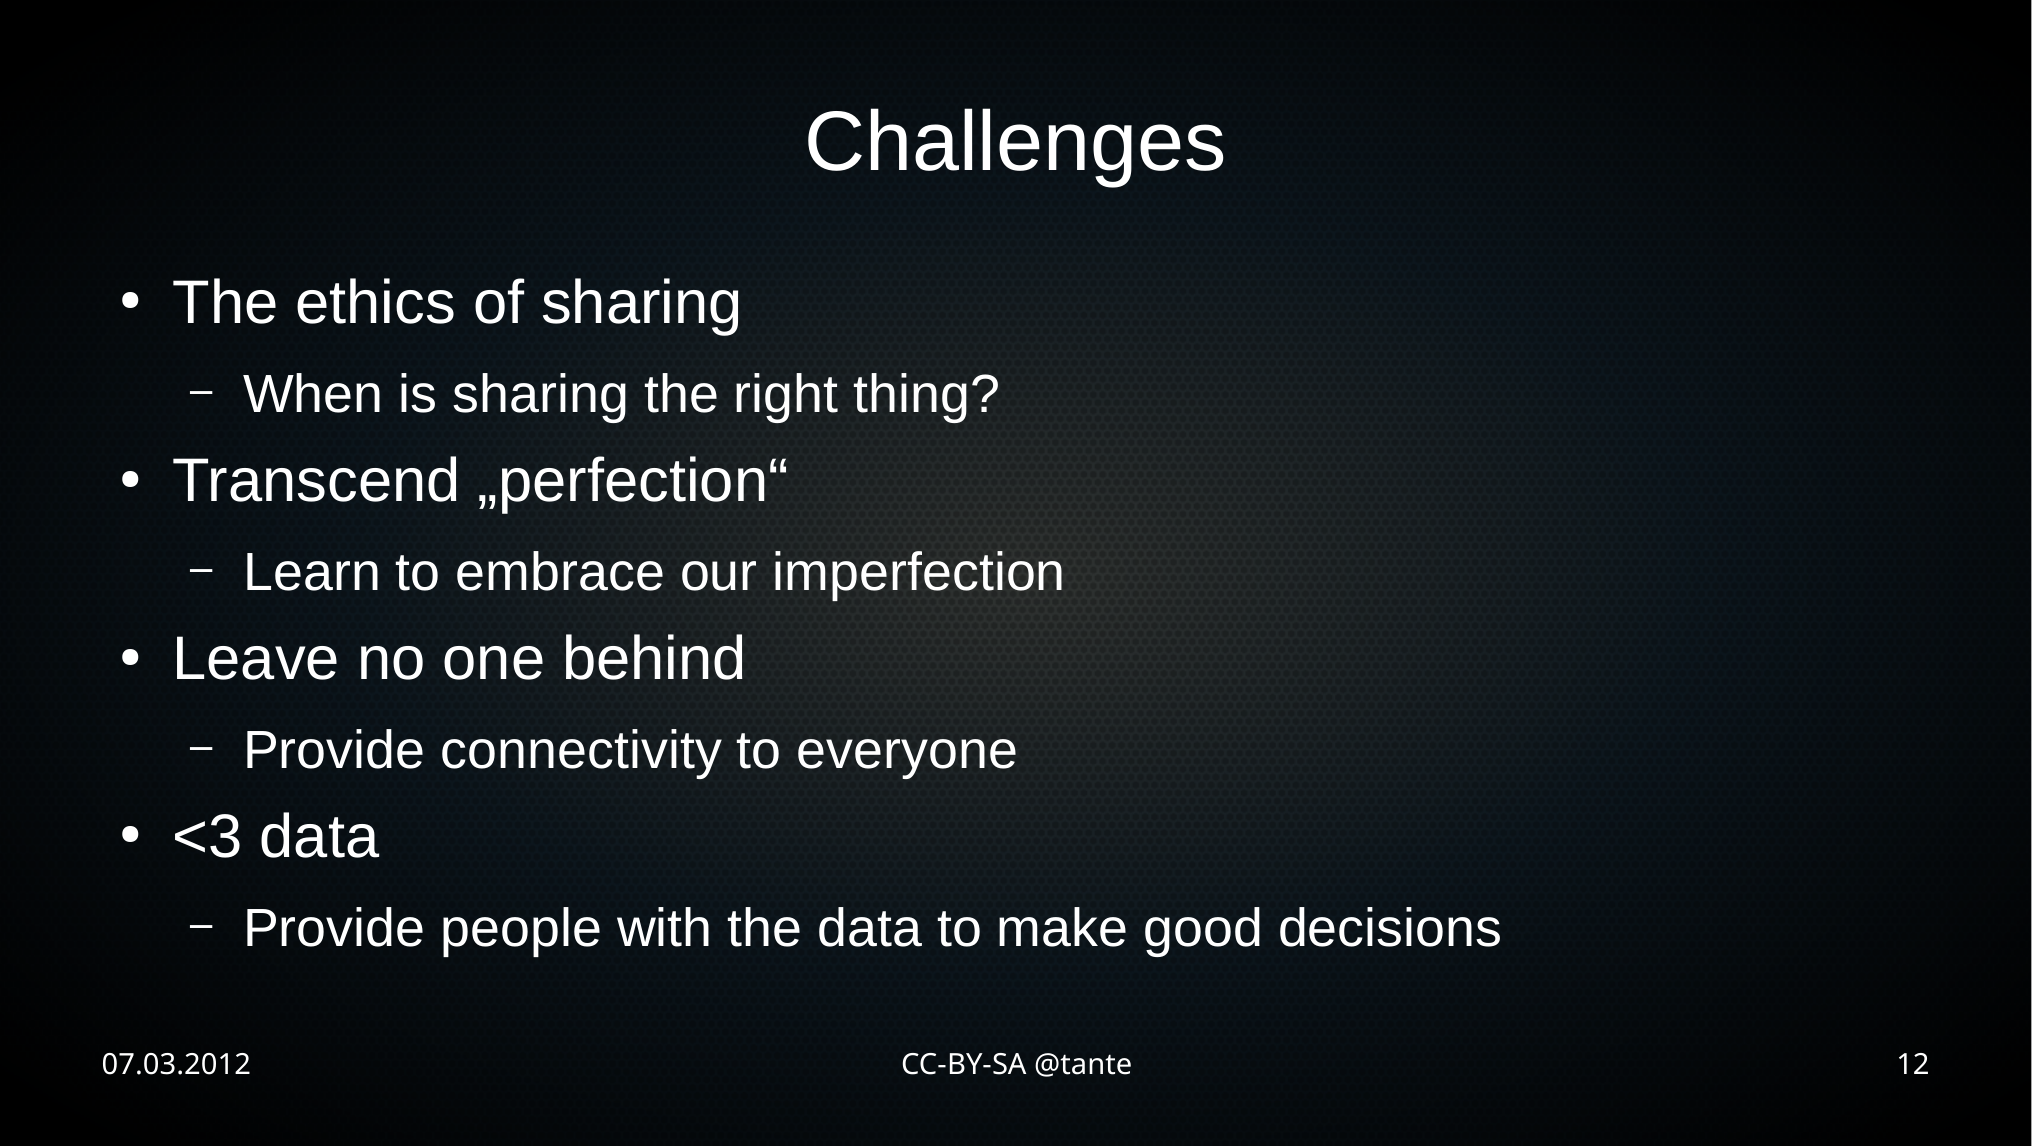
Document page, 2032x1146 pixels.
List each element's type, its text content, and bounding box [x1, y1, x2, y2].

picture [0, 0, 2032, 1146]
title Challenges [101, 45, 1930, 237]
list The ethics of sharing When is sharing the right thing? Transcend „perfection“ Learn to embrace our imperfection Leave no one behind Provide connectivity to everyone <3 data Provide people with the data to make good decisions [101, 268, 1890, 1025]
